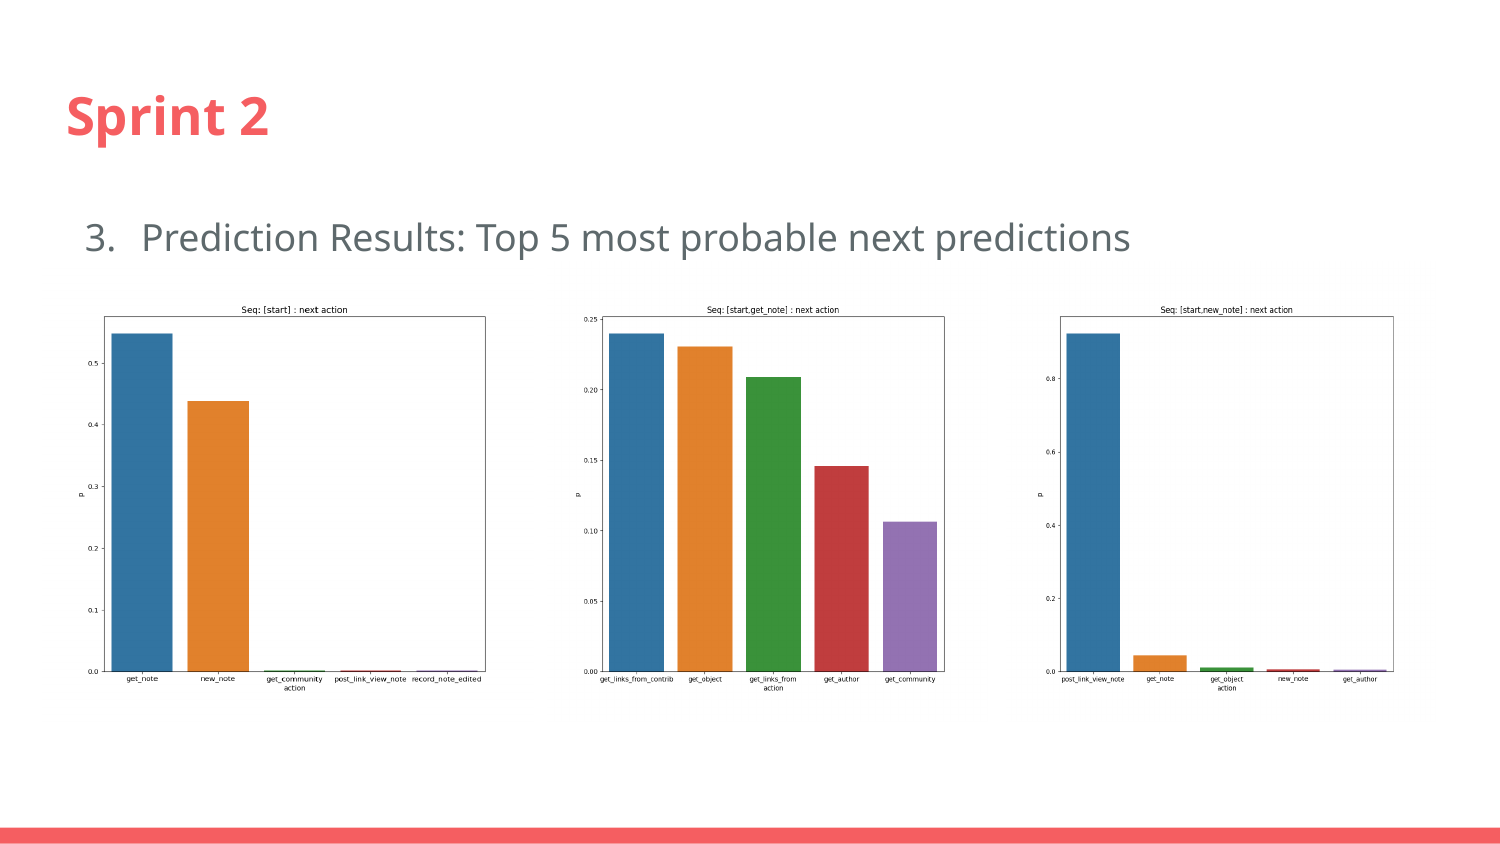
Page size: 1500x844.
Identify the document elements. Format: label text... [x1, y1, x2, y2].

picture [1006, 261, 1436, 722]
picture [42, 261, 534, 722]
title Sprint 2 [51, 64, 1449, 167]
list Prediction Results: Top 5 most probable next predictions [51, 189, 1449, 750]
picture [547, 261, 988, 722]
